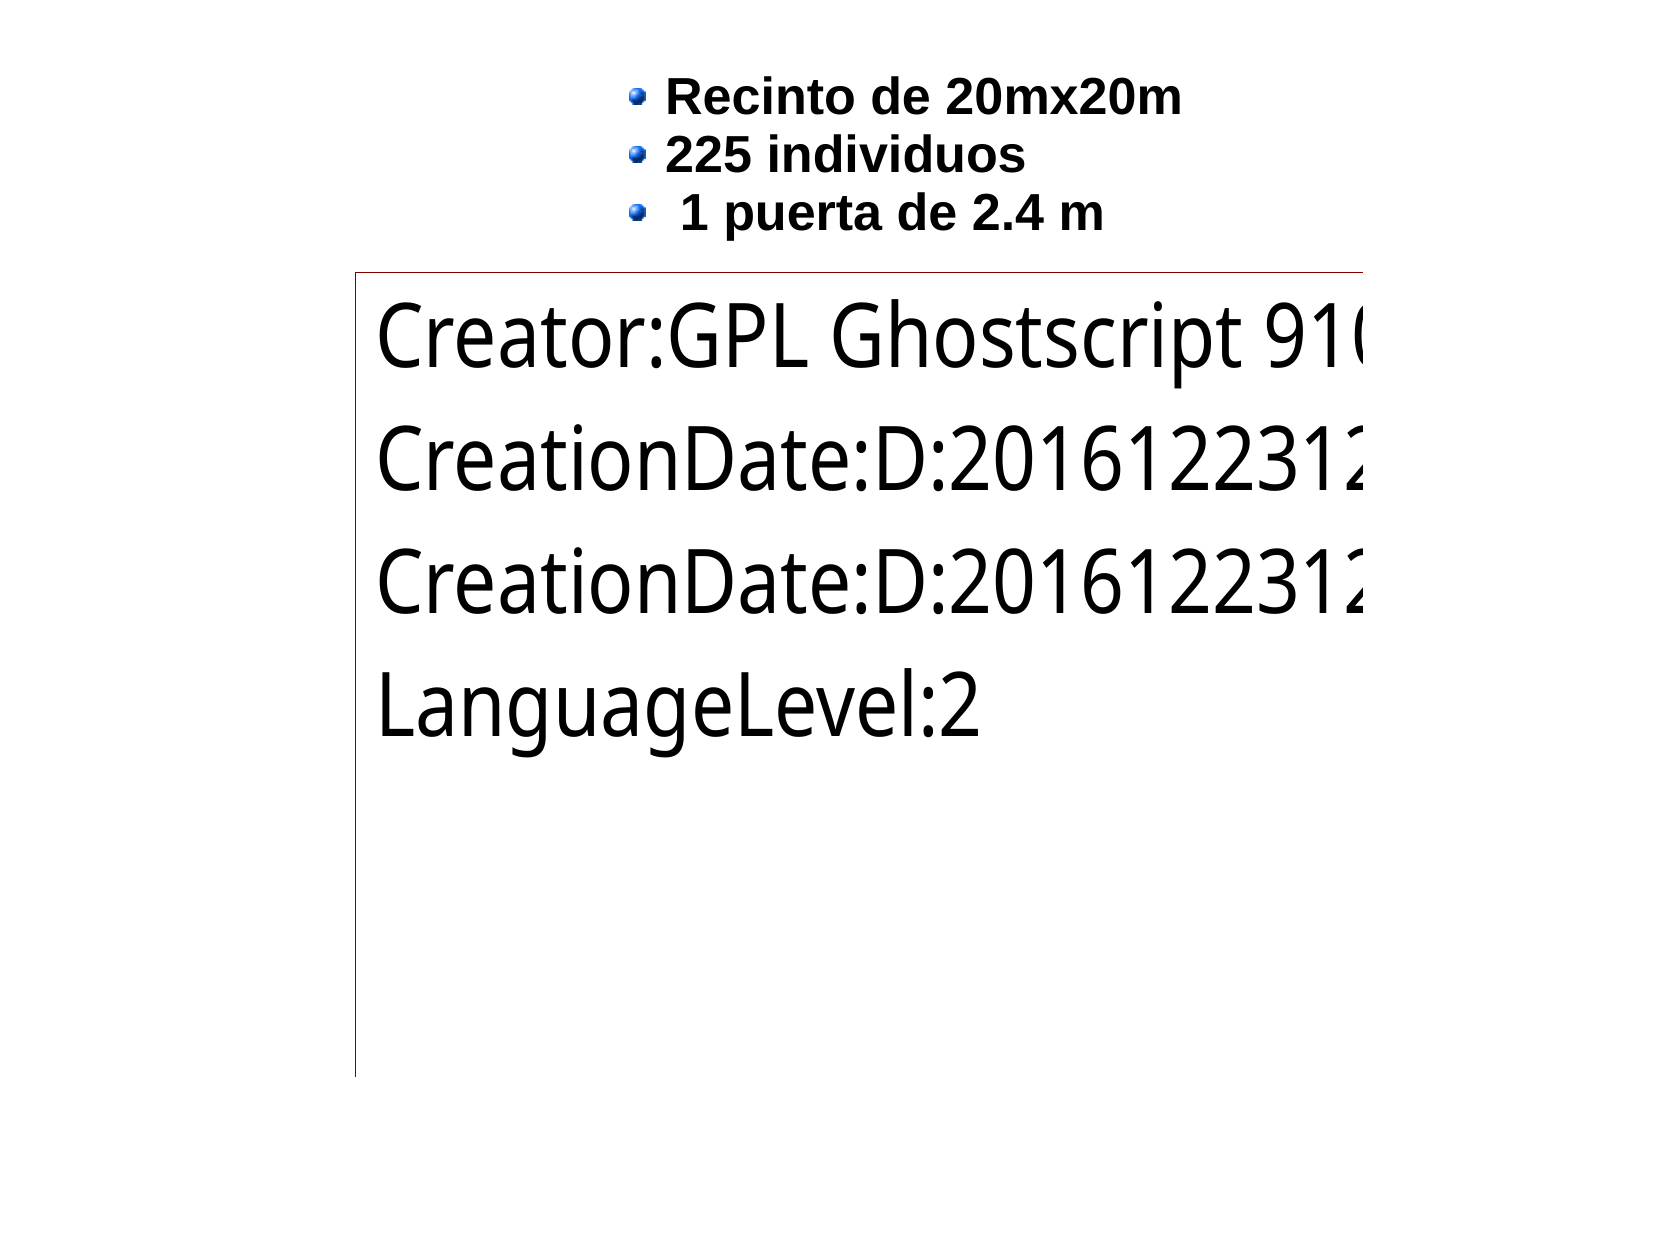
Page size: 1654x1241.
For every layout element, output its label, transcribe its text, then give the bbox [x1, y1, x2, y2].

text_box Recinto de 20mx20m 225 individuos 1 puerta de 2.4 m [615, 60, 1216, 368]
picture [350, 266, 1363, 1077]
